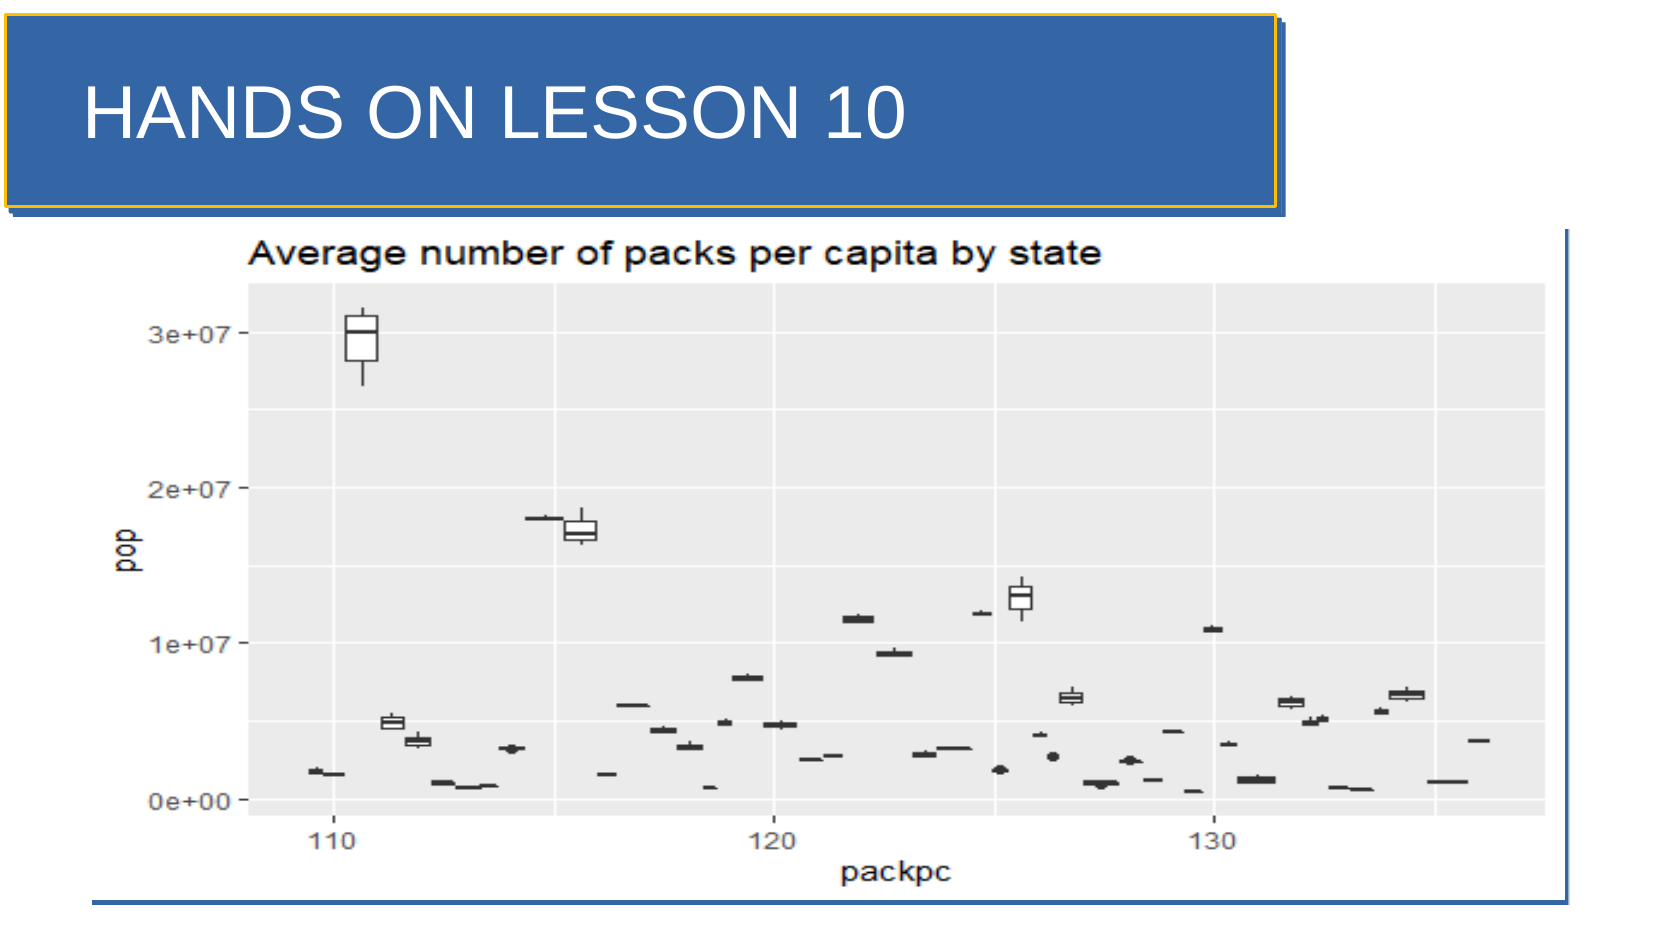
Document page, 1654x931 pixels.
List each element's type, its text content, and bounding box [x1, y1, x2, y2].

title HANDS ON LESSON 10 [82, 35, 1235, 189]
picture [88, 224, 1565, 901]
